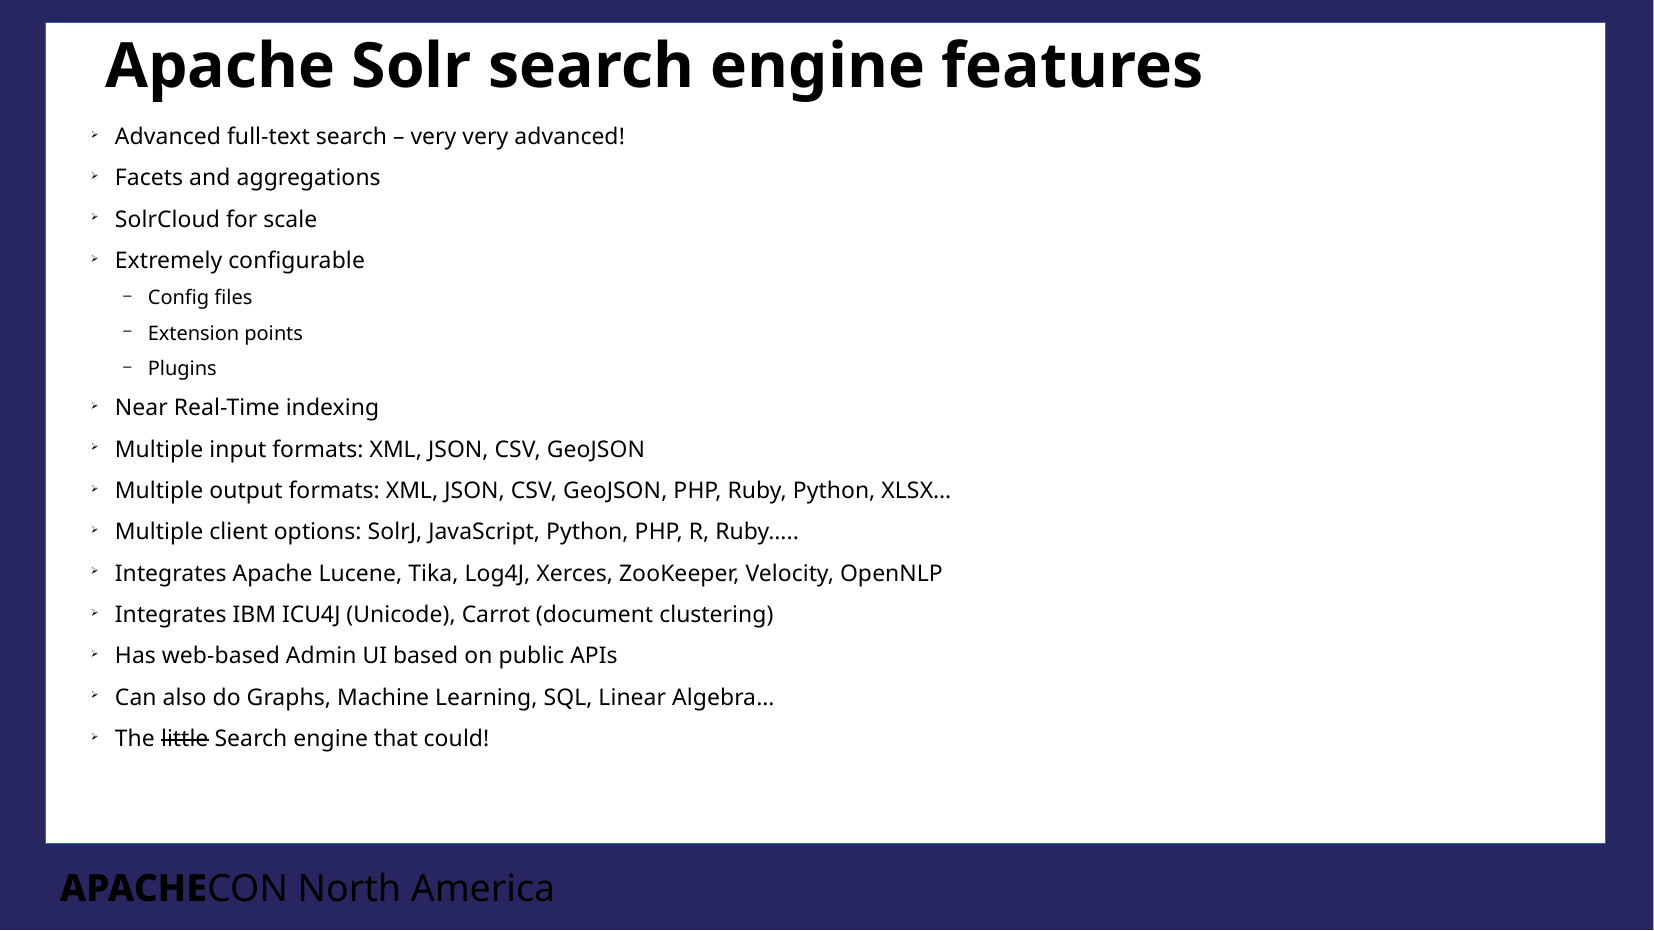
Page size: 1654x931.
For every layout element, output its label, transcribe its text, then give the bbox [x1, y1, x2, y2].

title Apache Solr search engine features [105, 25, 1546, 102]
list Advanced full-text search – very very advanced! Facets and aggregations SolrCloud for scale Extremely configurable Config files Extension points Plugins Near Real-Time indexing Multiple input formats: XML, JSON, CSV, GeoJSON Multiple output formats: XML, JSON, CSV, GeoJSON, PHP, Ruby, Python, XLSX… Multiple client options: SolrJ, JavaScript, Python, PHP, R, Ruby….. Integrates Apache Lucene, Tika, Log4J, Xerces, ZooKeeper, Velocity, OpenNLP Integrates IBM ICU4J (Unicode), Carrot (document clustering) Has web-based Admin UI based on public APIs Can also do Graphs, Machine Learning, SQL, Linear Algebra… The little Search engine that could! [82, 120, 1571, 757]
